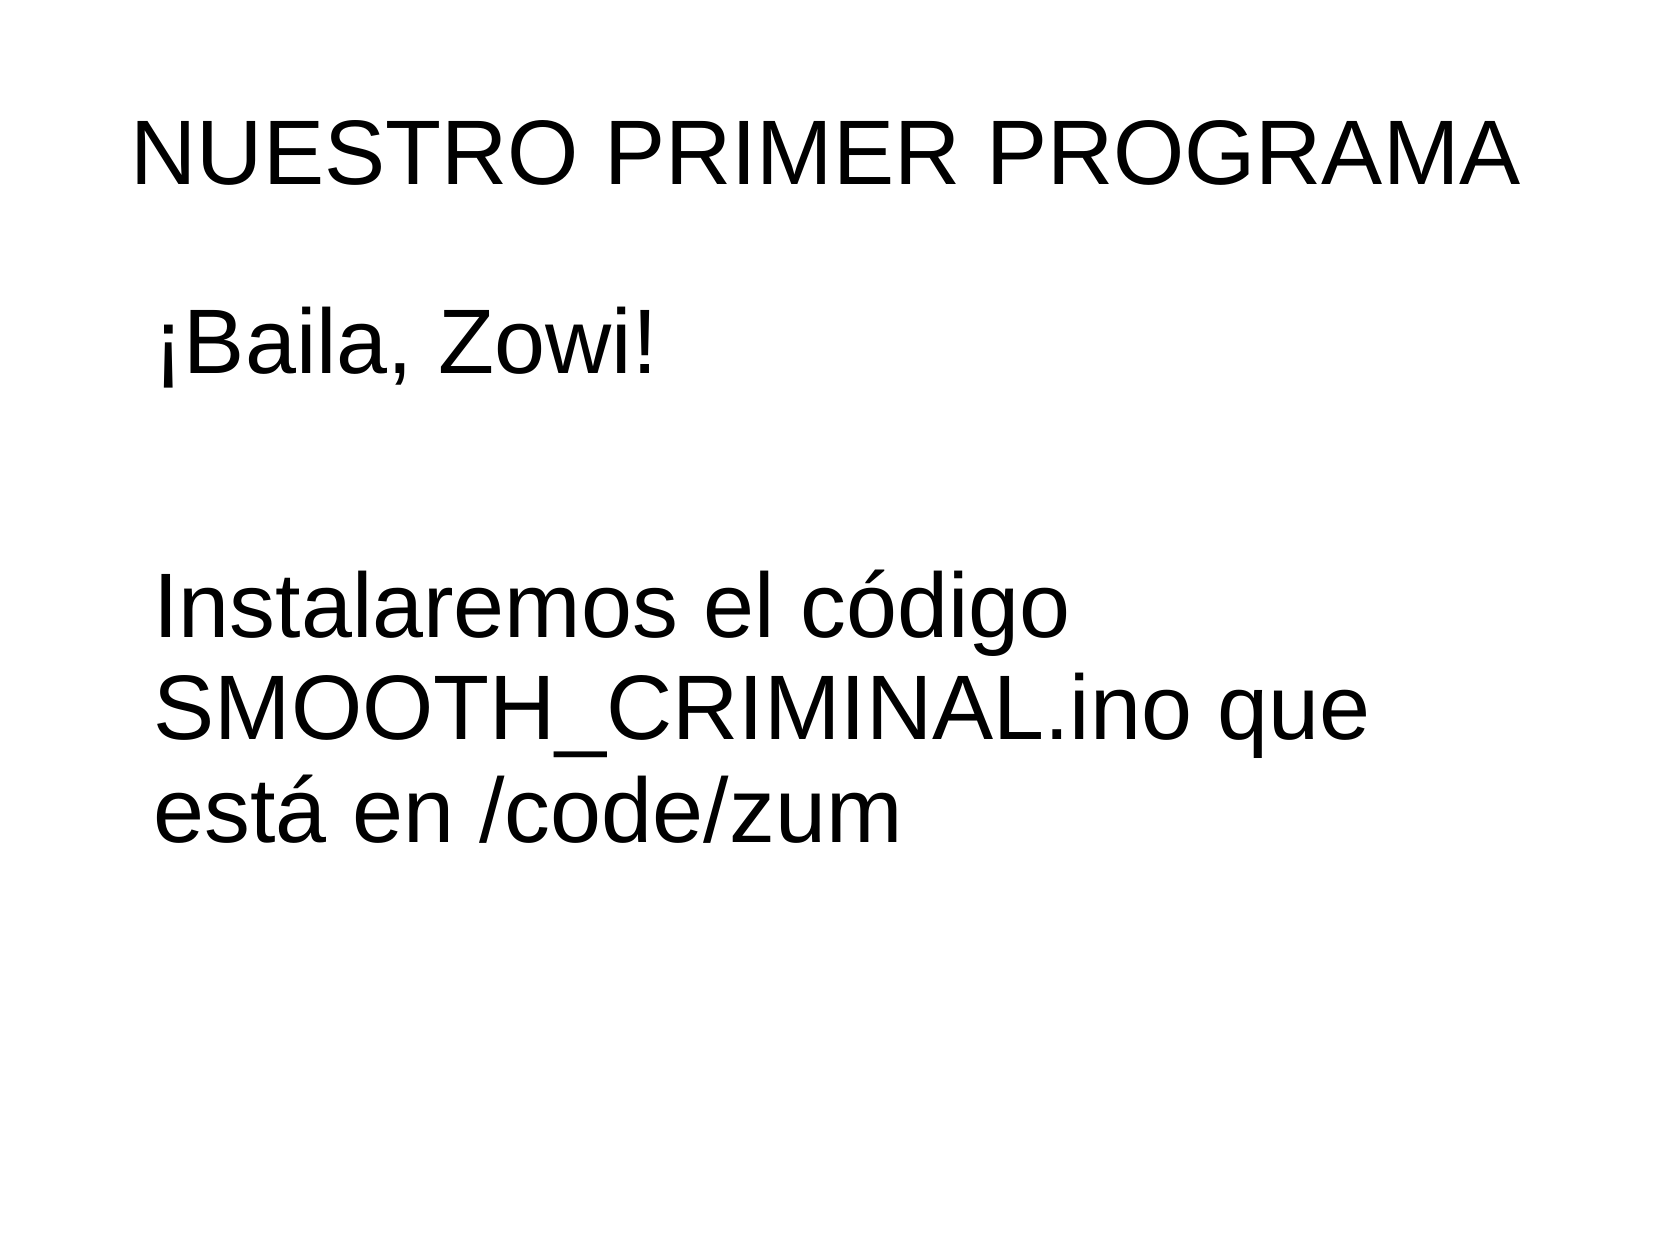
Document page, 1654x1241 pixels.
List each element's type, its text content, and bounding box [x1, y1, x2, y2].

title NUESTRO PRIMER PROGRAMA [82, 49, 1571, 257]
list ¡Baila, Zowi! Instalaremos el código SMOOTH_CRIMINAL.ino que está en /code/zum [82, 290, 1571, 1010]
